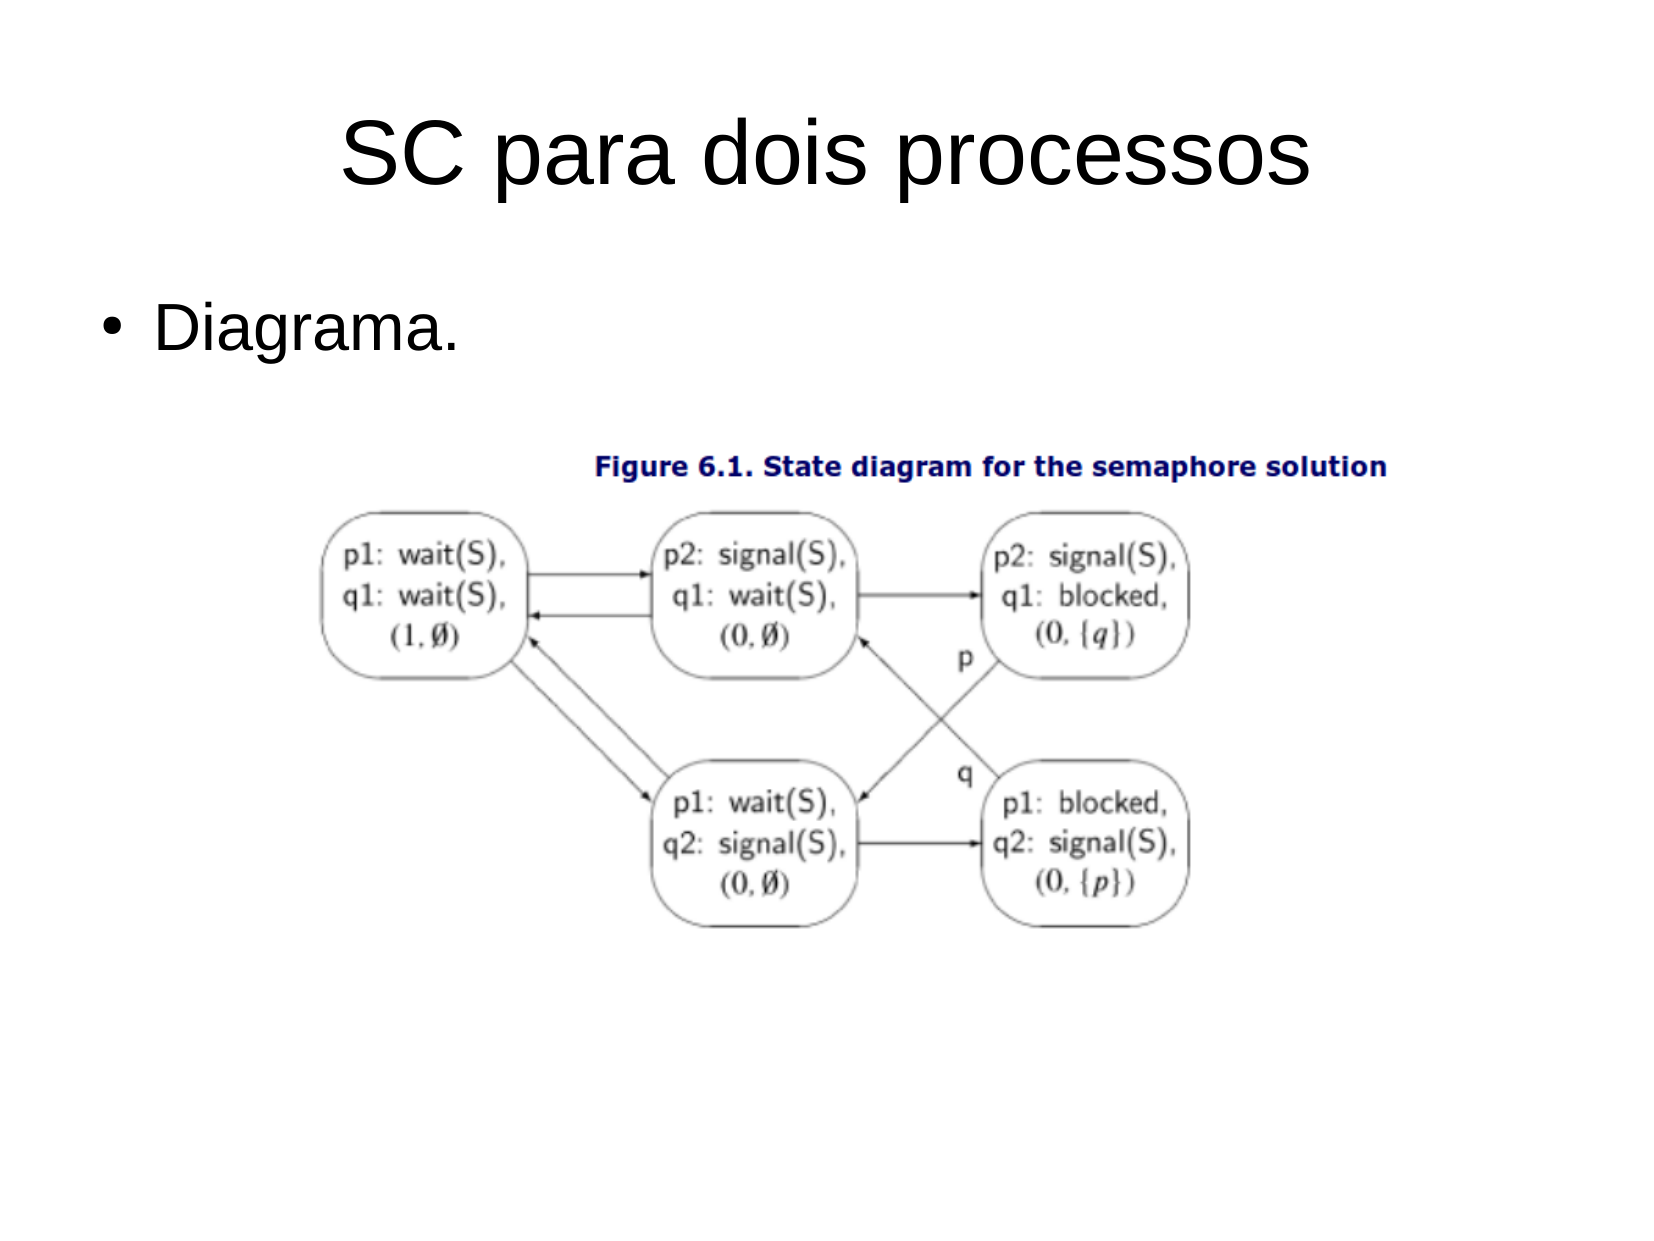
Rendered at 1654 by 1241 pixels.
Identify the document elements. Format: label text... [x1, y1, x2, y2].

list Diagrama. [82, 290, 1538, 1010]
picture [297, 439, 1405, 954]
title SC para dois processos [82, 49, 1571, 257]
